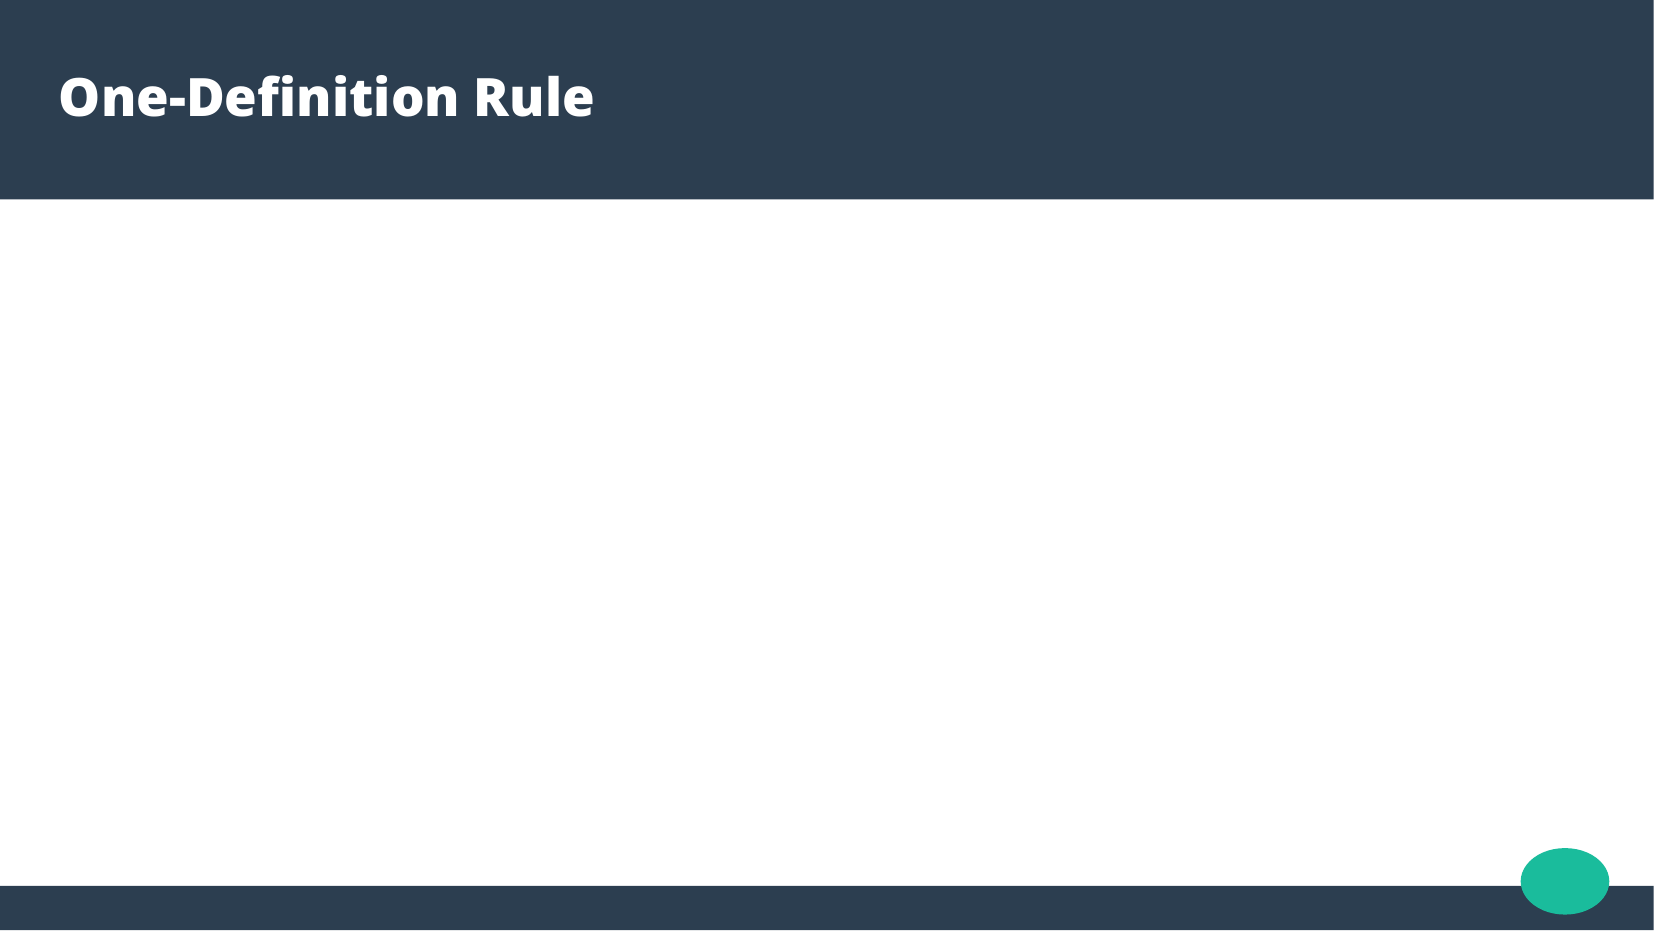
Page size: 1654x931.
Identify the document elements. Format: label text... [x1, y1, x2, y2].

title One-Definition Rule [59, 37, 1595, 156]
